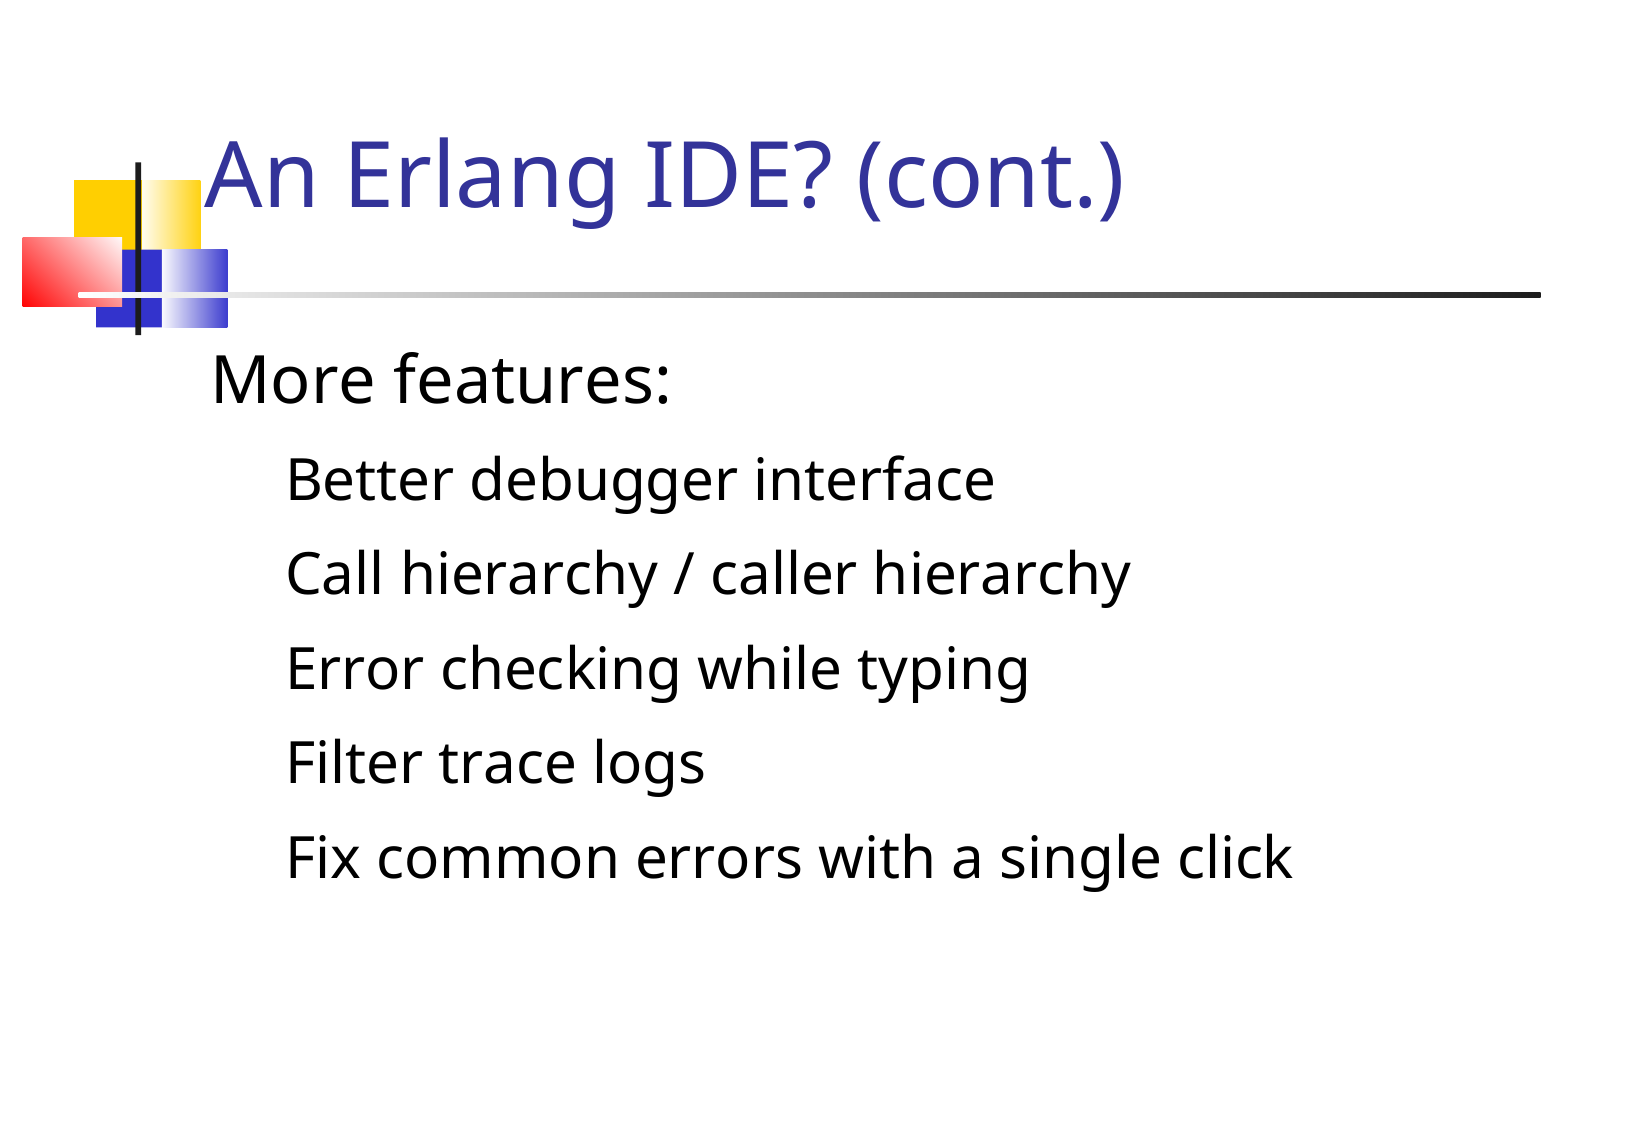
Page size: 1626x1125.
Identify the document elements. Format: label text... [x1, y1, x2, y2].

title An Erlang IDE? (cont.) [204, 115, 1590, 227]
list More features: Better debugger interface Call hierarchy / caller hierarchy Error checking while typing Filter trace logs Fix common errors with a single click [210, 330, 1592, 839]
